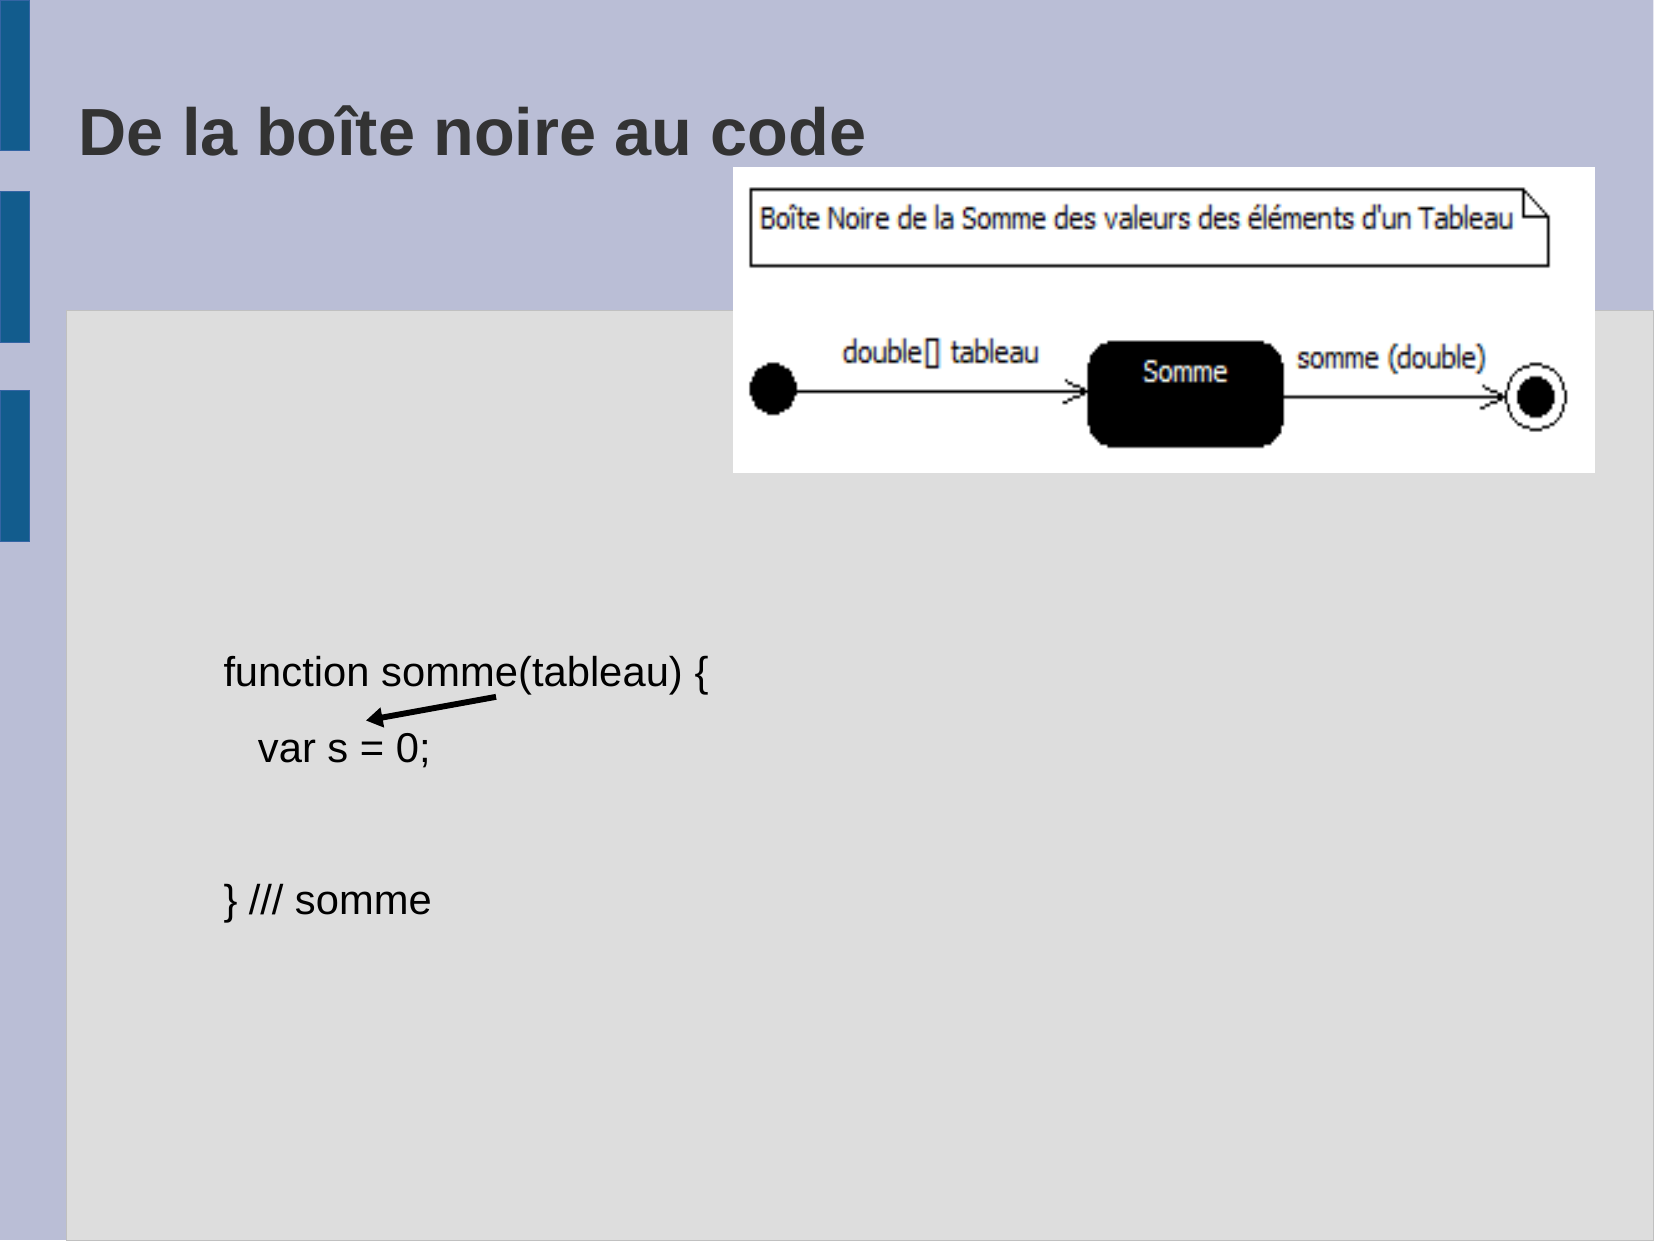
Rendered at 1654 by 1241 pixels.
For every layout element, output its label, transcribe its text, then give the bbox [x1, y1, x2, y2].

title De la boîte noire au code [78, 29, 1524, 237]
picture [733, 167, 1595, 473]
list function somme(tableau) { var s = 0; } /// somme [152, 344, 1534, 1182]
